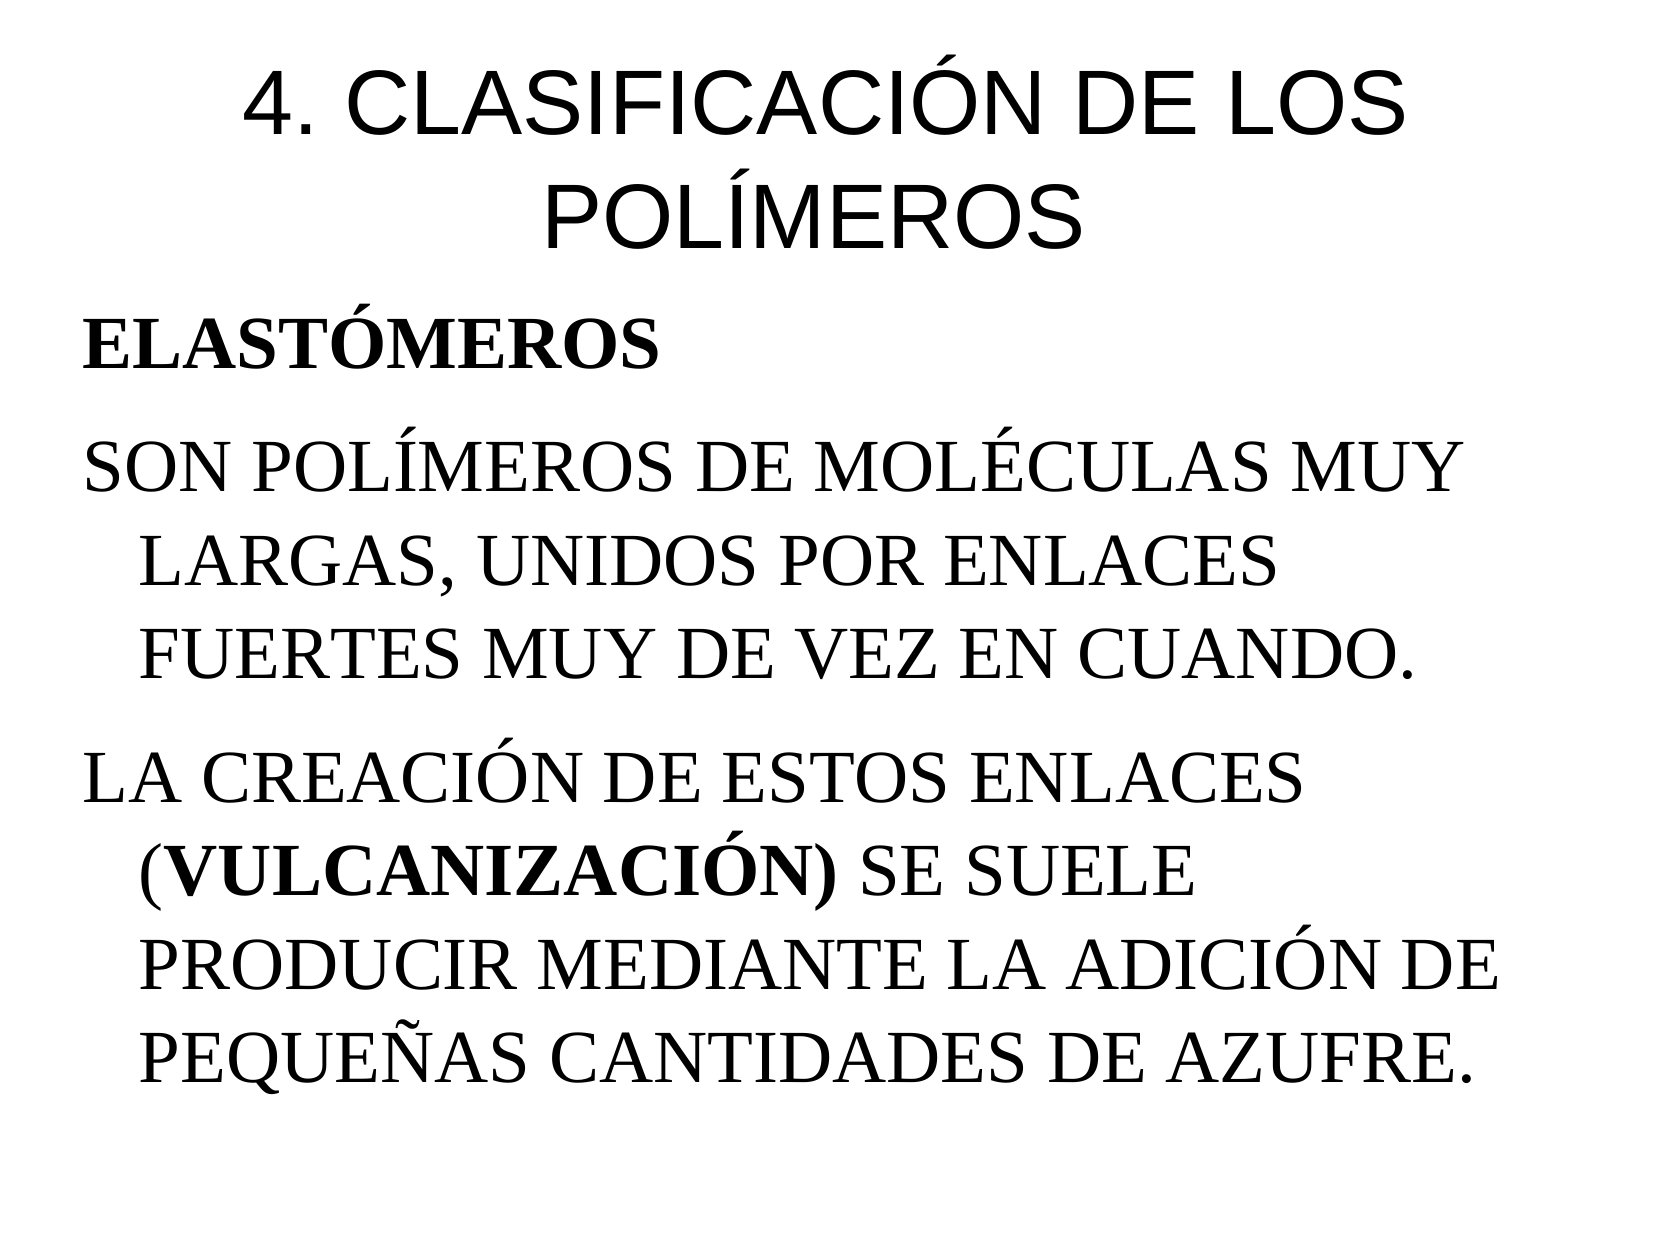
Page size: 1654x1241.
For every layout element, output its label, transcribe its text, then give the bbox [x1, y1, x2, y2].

list ELASTÓMEROS SON POLÍMEROS DE MOLÉCULAS MUY LARGAS, UNIDOS POR ENLACES FUERTES MUY DE VEZ EN CUANDO. LA CREACIÓN DE ESTOS ENLACES (VULCANIZACIÓN) SE SUELE PRODUCIR MEDIANTE LA ADICIÓN DE PEQUEÑAS CANTIDADES DE AZUFRE. [82, 290, 1571, 1109]
title 4. CLASIFICACIÓN DE LOS POLÍMEROS [82, 38, 1571, 268]
